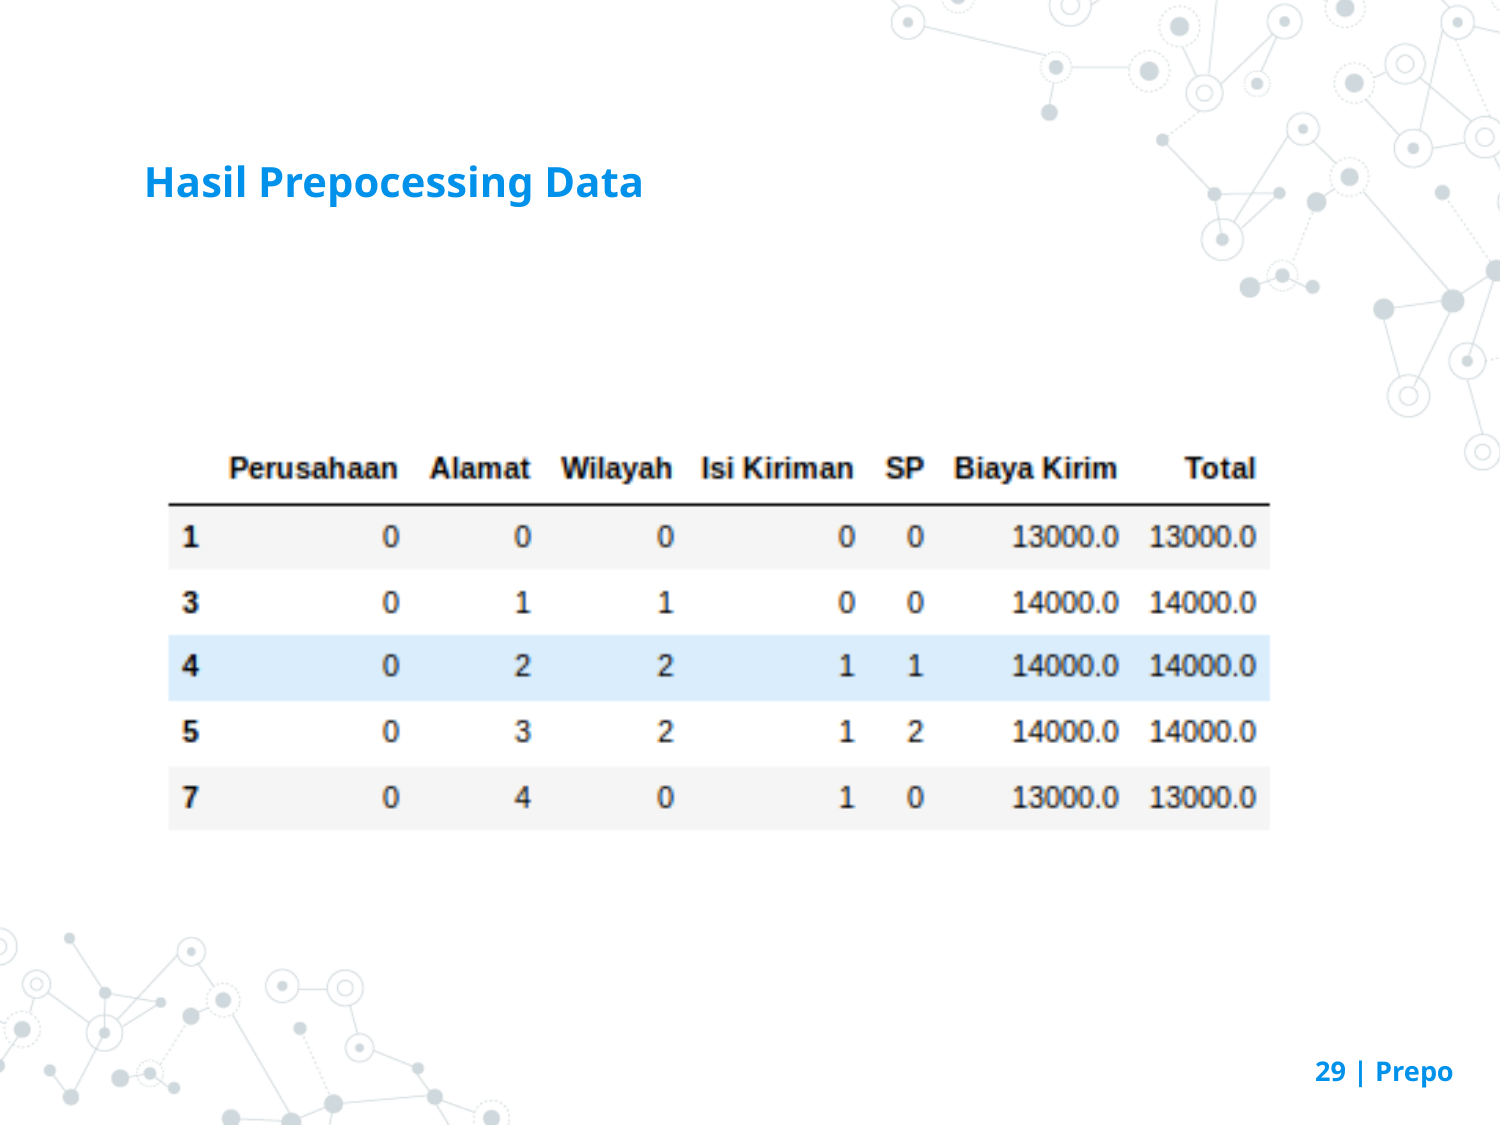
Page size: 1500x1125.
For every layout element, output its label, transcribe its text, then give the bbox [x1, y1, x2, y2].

picture [0, 0, 1500, 1125]
slide_number <number> | Prepo [1245, 1038, 1469, 1125]
title Hasil Prepocessing Data [128, 149, 1372, 222]
